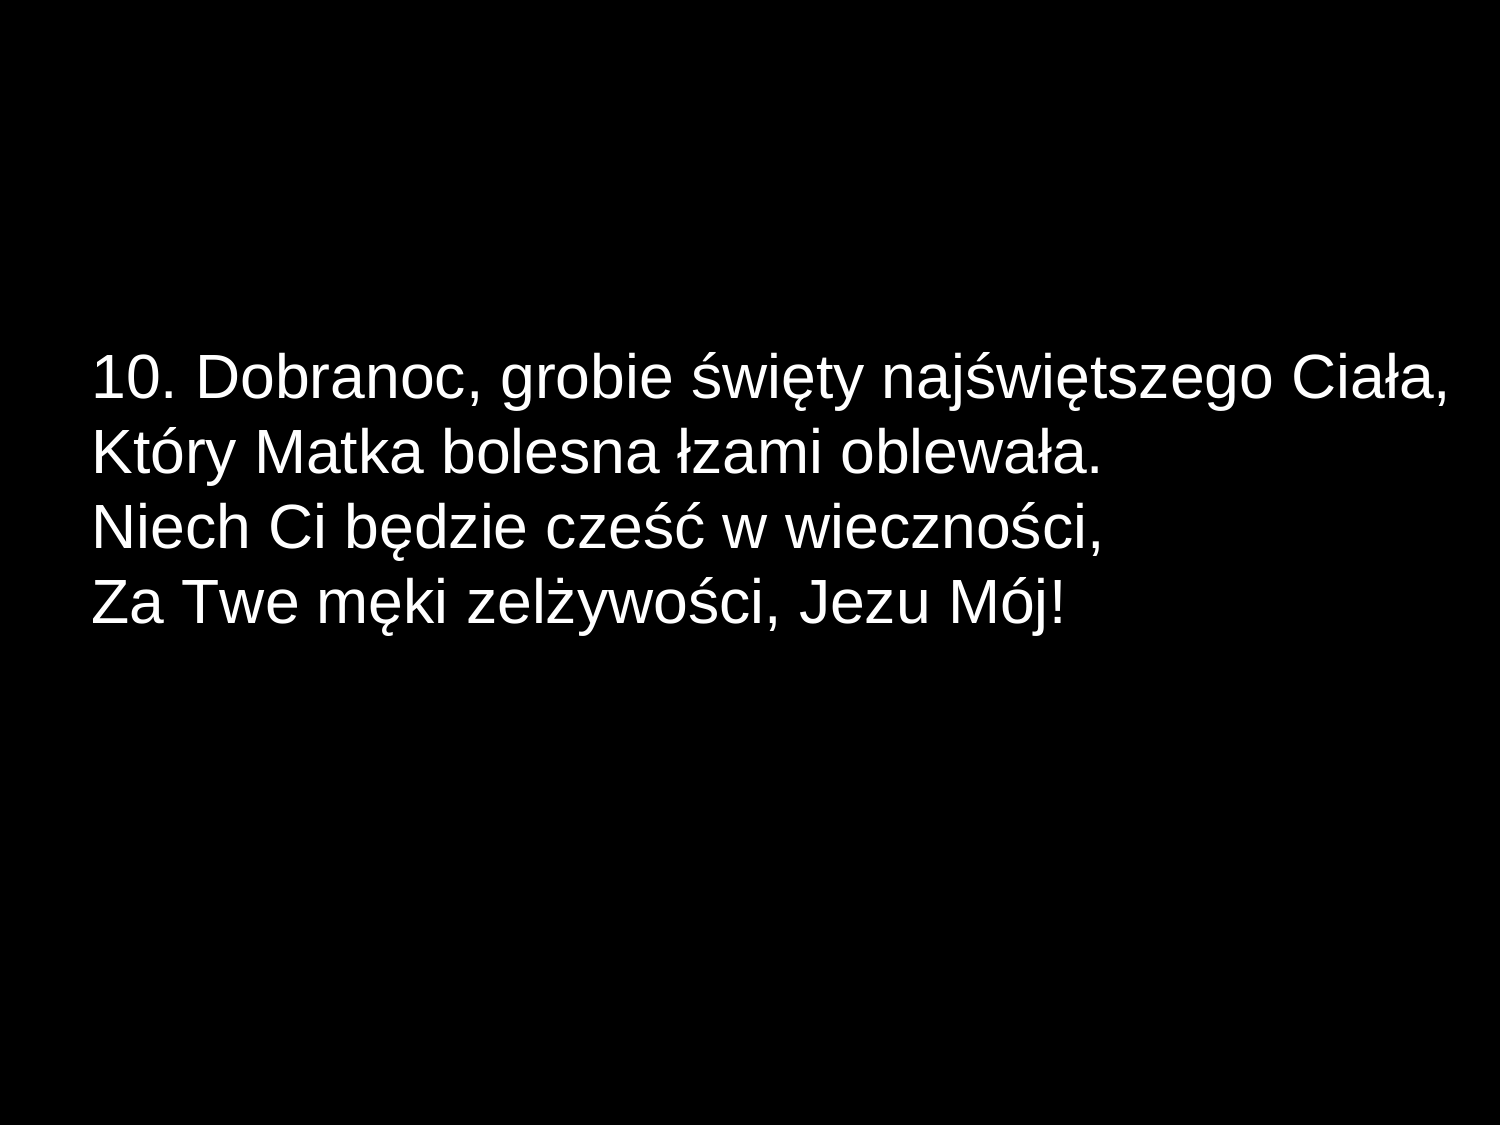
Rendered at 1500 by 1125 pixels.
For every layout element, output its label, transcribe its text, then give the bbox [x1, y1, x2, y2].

text_box 10. Dobranoc, grobie święty najświętszego Ciała, Który Matka bolesna łzami oblewała. Niech Ci będzie cześć w wieczności, Za Twe męki zelżywości, Jezu Mój! [76, 328, 1477, 644]
